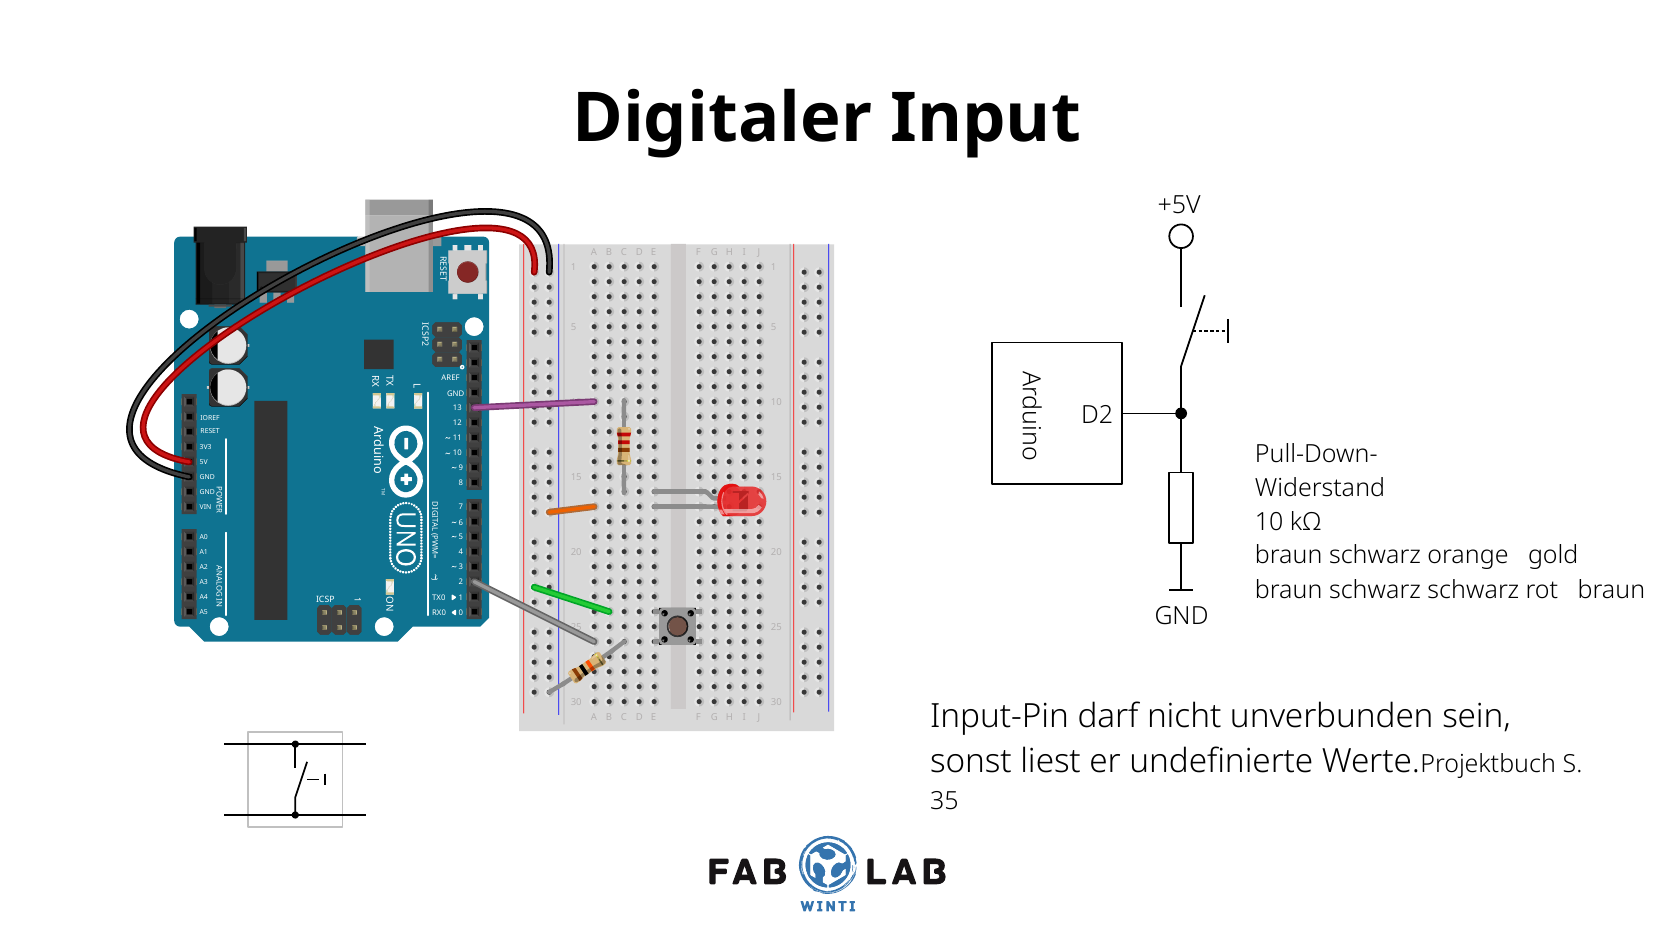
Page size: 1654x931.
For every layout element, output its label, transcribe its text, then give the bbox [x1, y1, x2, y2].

text_box GND [1139, 590, 1227, 635]
text_box D2 [1123, 414, 1128, 435]
text_box D2 [1050, 389, 1121, 435]
text_box D2 [1123, 389, 1128, 413]
text_box [291, 811, 299, 819]
text_box +5V [1141, 179, 1217, 225]
text_box Pull-Down- Widerstand 10 kΩ braun schwarz orange gold braun schwarz schwarz rot braun [1240, 427, 1630, 592]
text_box [291, 740, 299, 748]
title Digitaler Input [82, 37, 1571, 193]
picture [118, 198, 835, 732]
text_box [1175, 407, 1188, 420]
text_box Input-Pin darf nicht unverbunden sein, sonst liest er undefinierte Werte. Projektbuch S. 35 [915, 684, 1607, 779]
text_box Arduino [1012, 356, 1058, 473]
